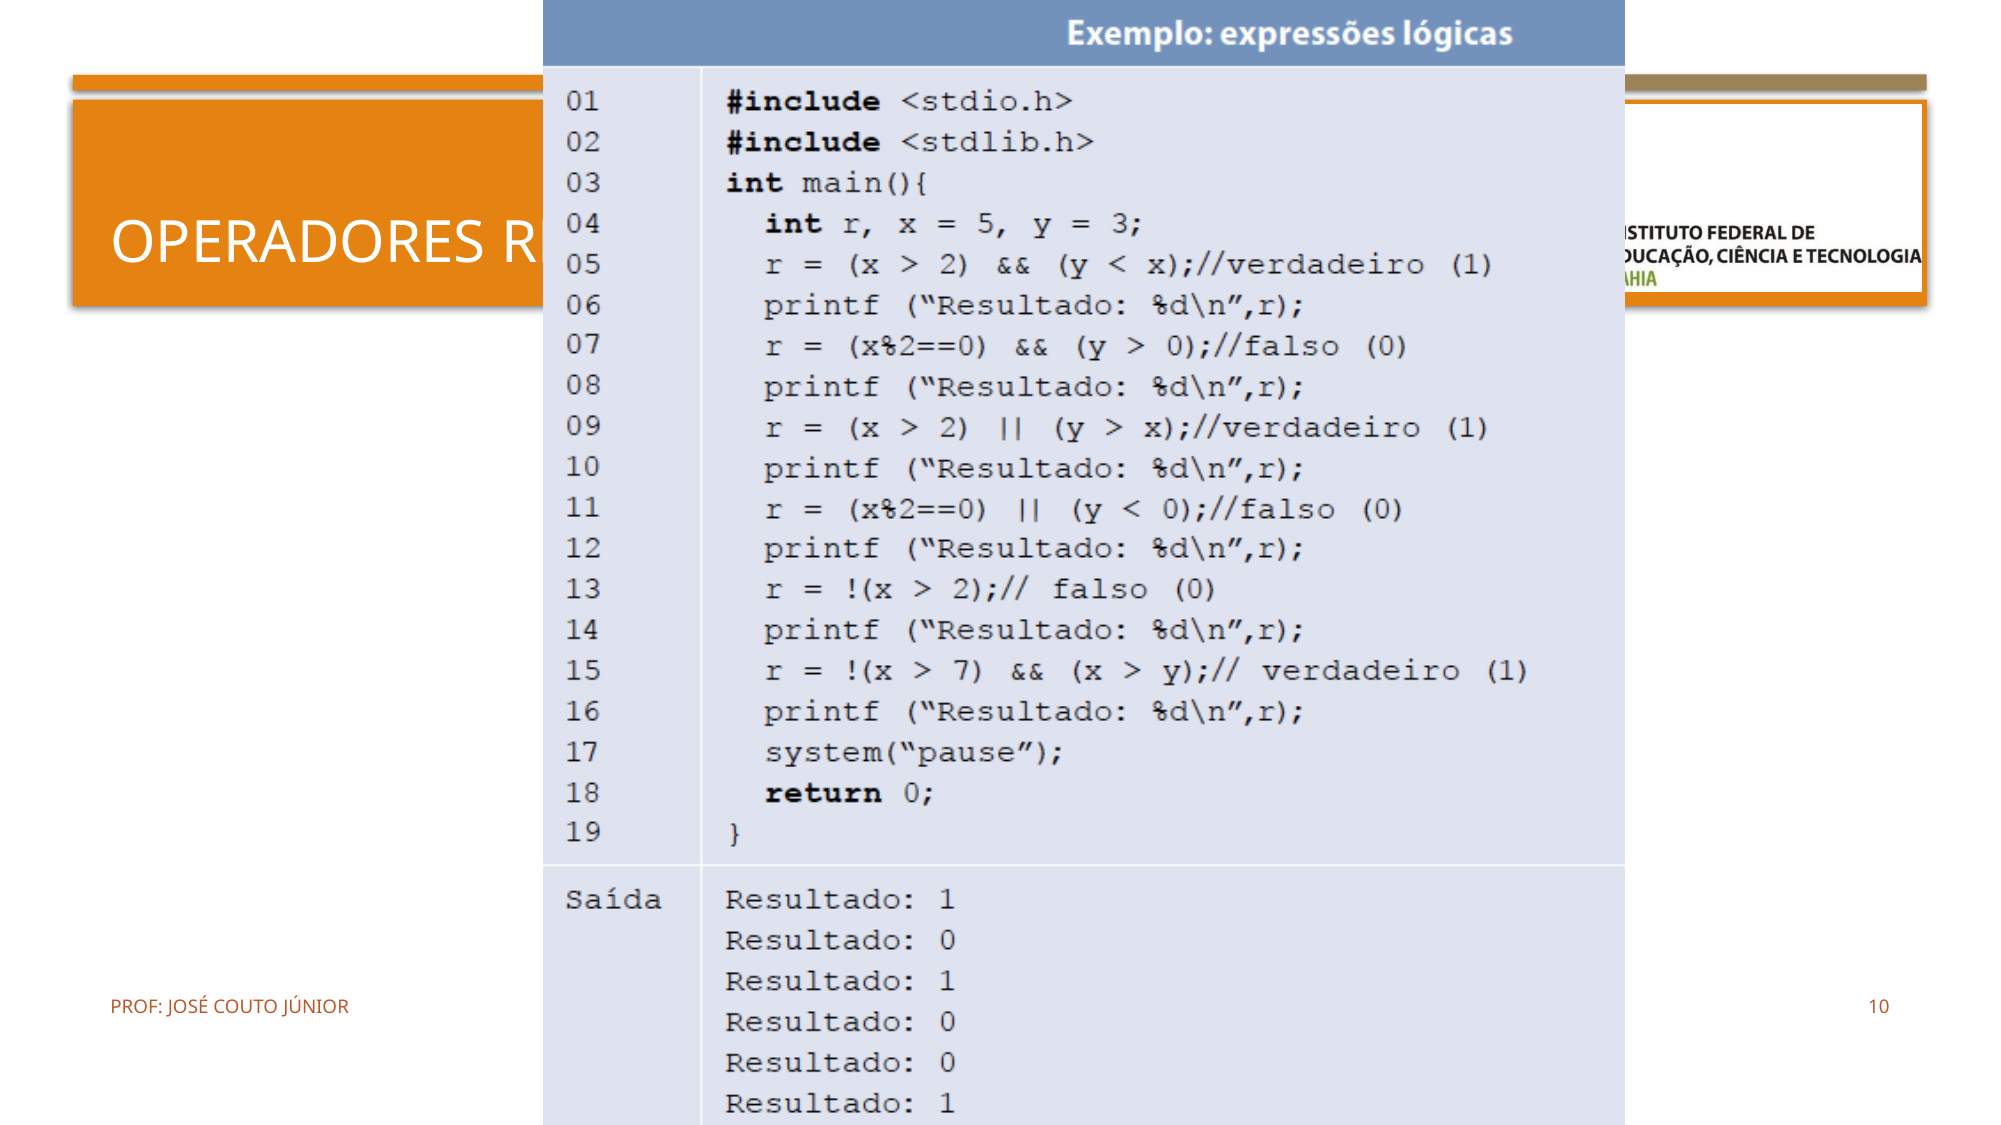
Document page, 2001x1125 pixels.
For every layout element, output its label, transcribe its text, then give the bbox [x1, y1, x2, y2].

footer Prof: José Couto Júnior [95, 976, 543, 1037]
title Operadores relacionais [95, 119, 543, 282]
picture [543, 0, 1922, 1125]
